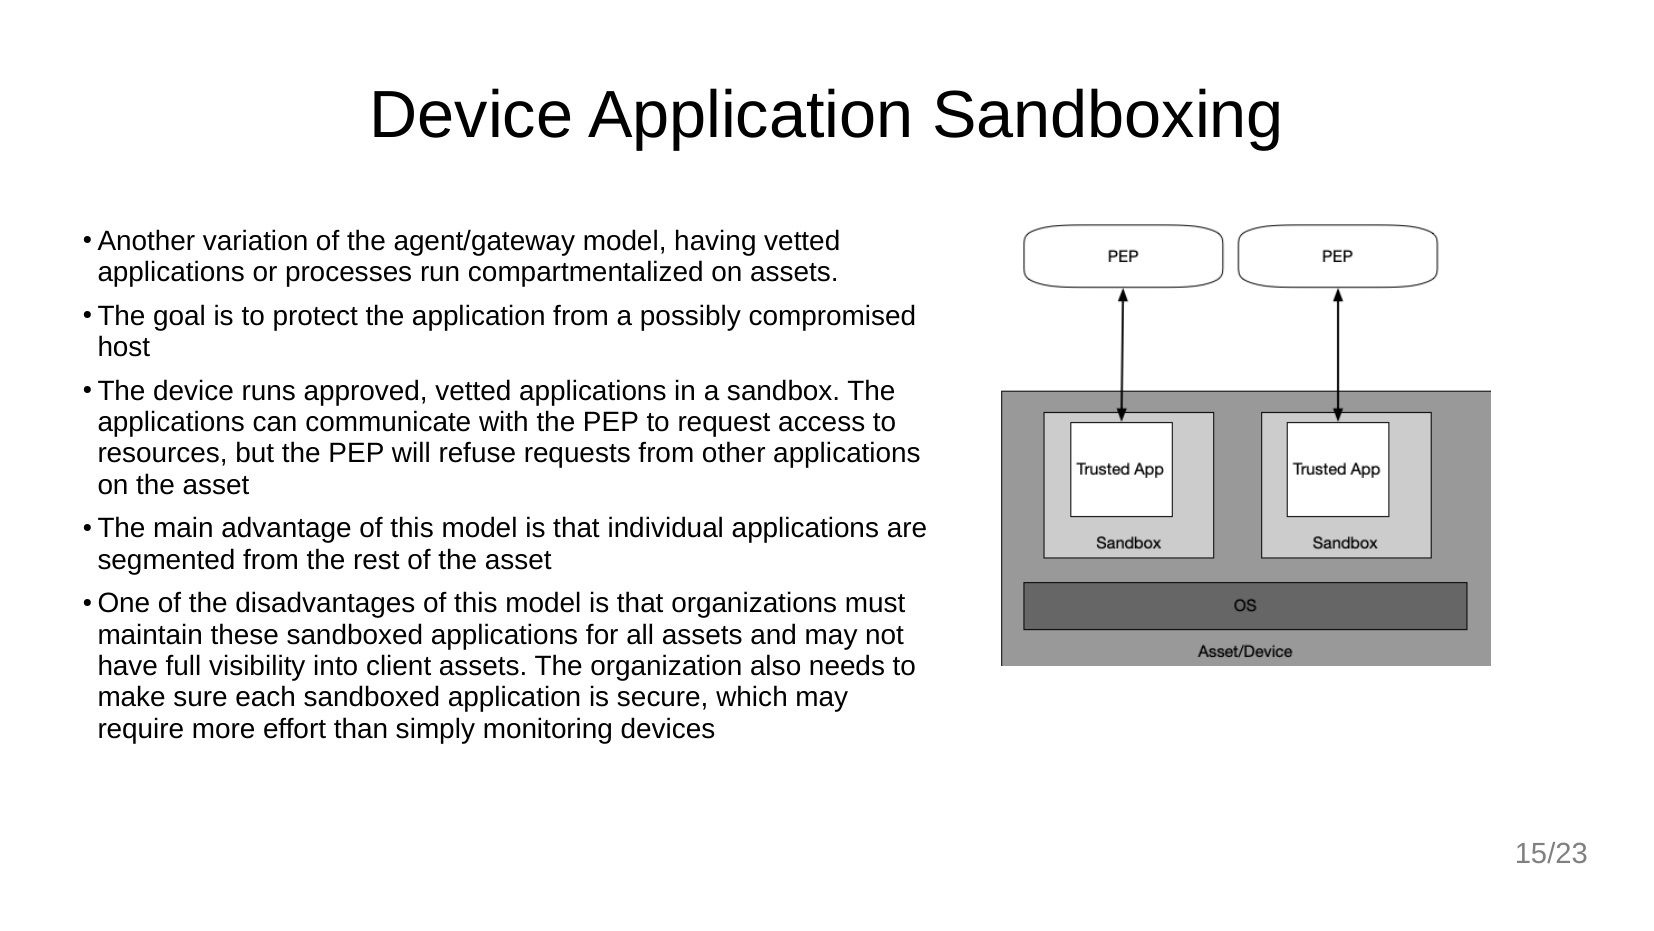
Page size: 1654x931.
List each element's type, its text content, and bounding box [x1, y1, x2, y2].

text_box <number>/23 [1500, 829, 1651, 931]
list Another variation of the agent/gateway model, having vetted applications or processes run compartmentalized on assets. The goal is to protect the application from a possibly compromised host The device runs approved, vetted applications in a sandbox. The applications can communicate with the PEP to request access to resources, but the PEP will refuse requests from other applications on the asset The main advantage of this model is that individual applications are segmented from the rest of the asset One of the disadvantages of this model is that organizations must maintain these sandboxed applications for all assets and may not have full visibility into client assets. The organization also needs to make sure each sandboxed application is secure, which may require more effort than simply monitoring devices [82, 225, 938, 751]
picture [1000, 224, 1491, 666]
title Device Application Sandboxing [82, 37, 1571, 193]
